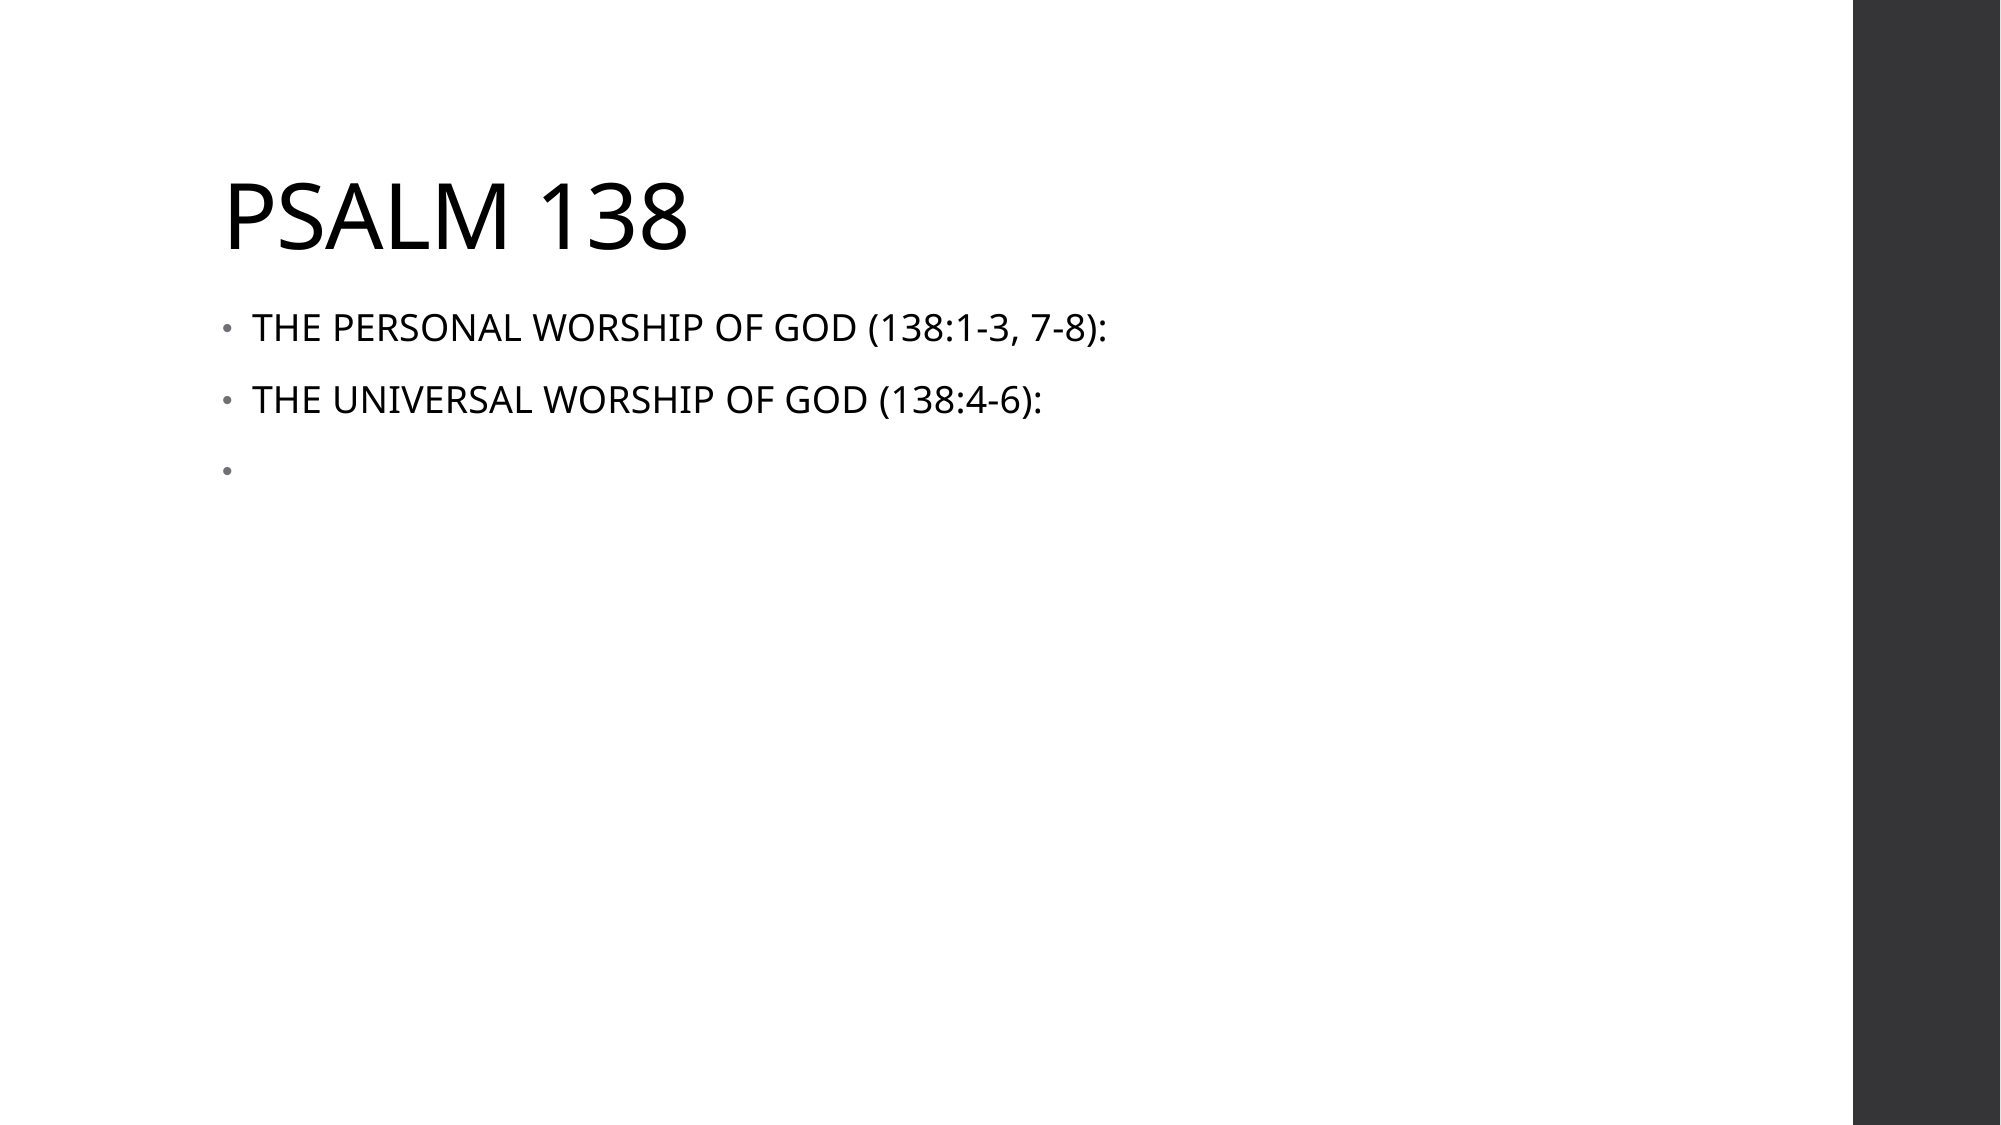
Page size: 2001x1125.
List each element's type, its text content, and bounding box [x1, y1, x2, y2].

title PSALM 138 [206, 60, 1797, 278]
list THE PERSONAL WORSHIP OF GOD (138:1-3, 7-8): THE UNIVERSAL WORSHIP OF GOD (138:4-6): [206, 299, 1617, 1014]
